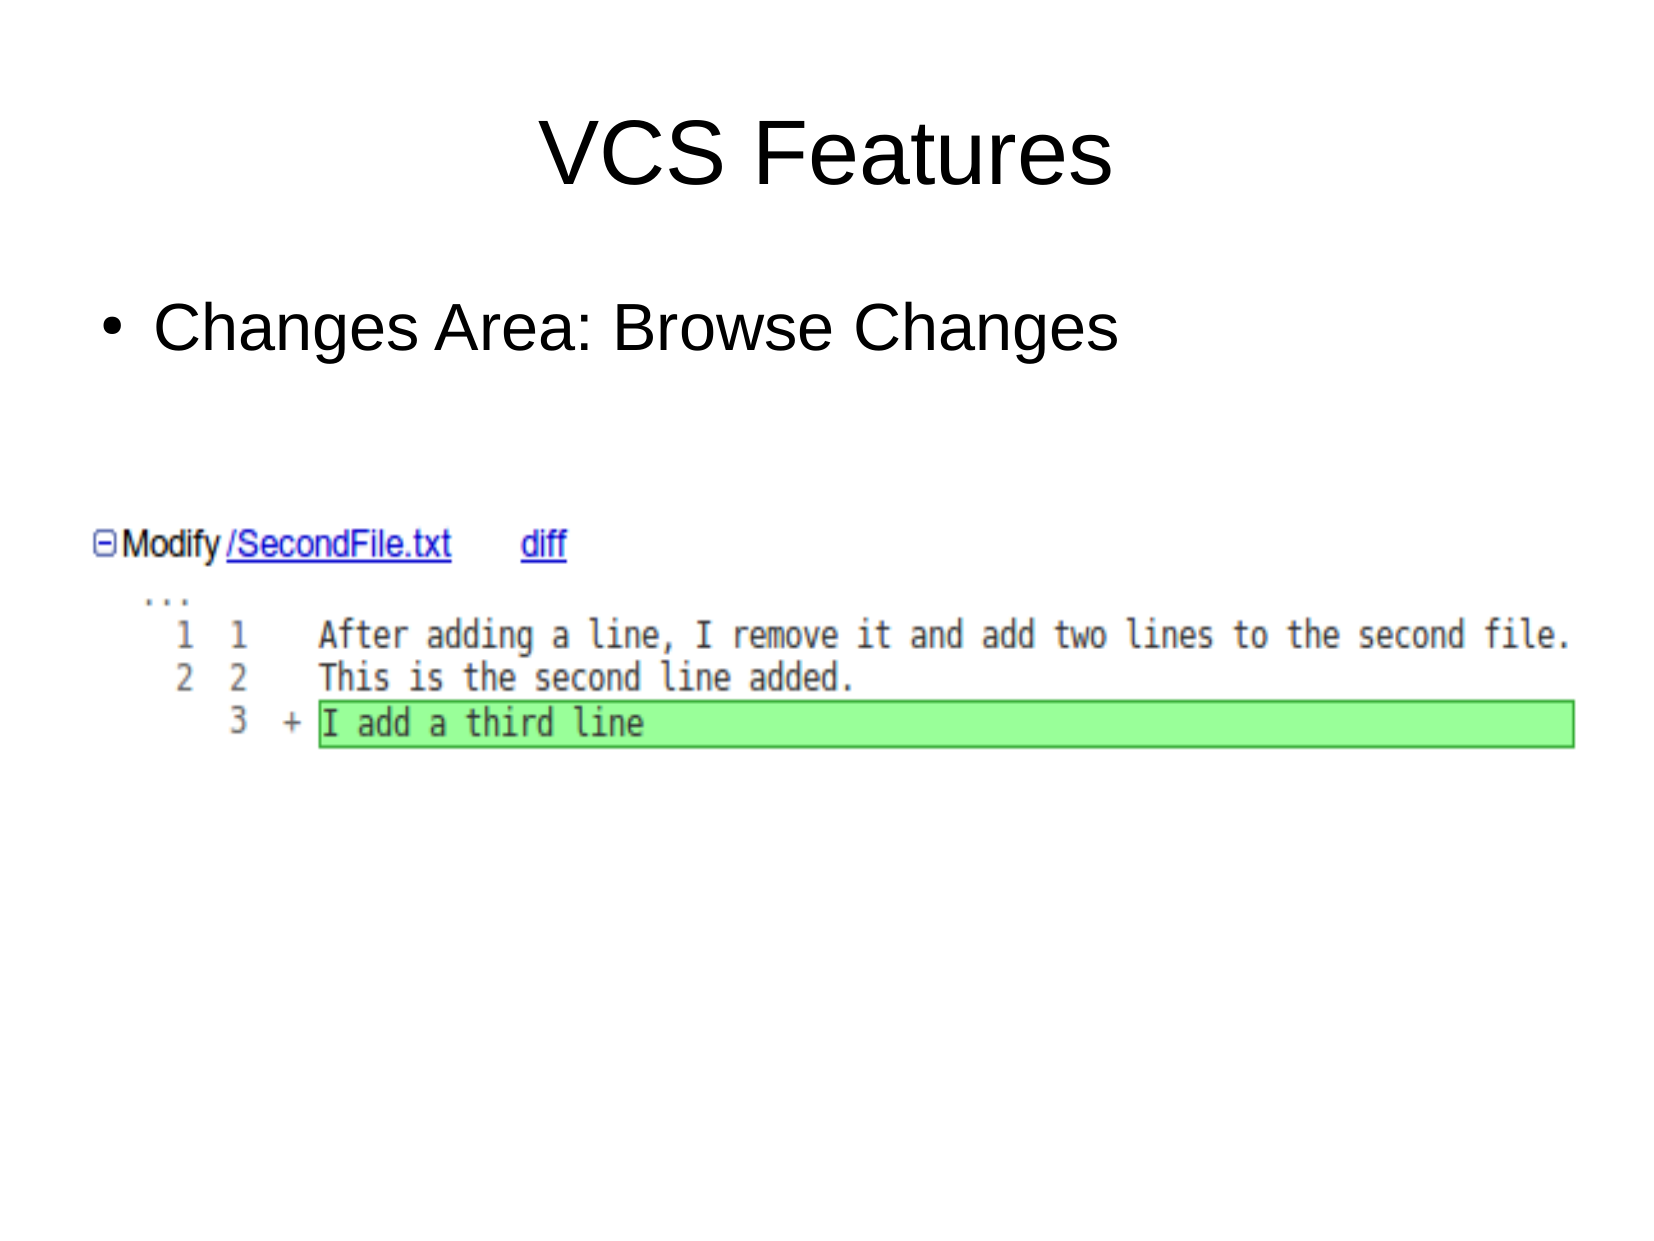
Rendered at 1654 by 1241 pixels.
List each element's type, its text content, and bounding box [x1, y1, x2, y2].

title VCS Features [82, 49, 1571, 257]
list Changes Area: Browse Changes [82, 290, 1531, 1126]
picture [84, 509, 1591, 789]
